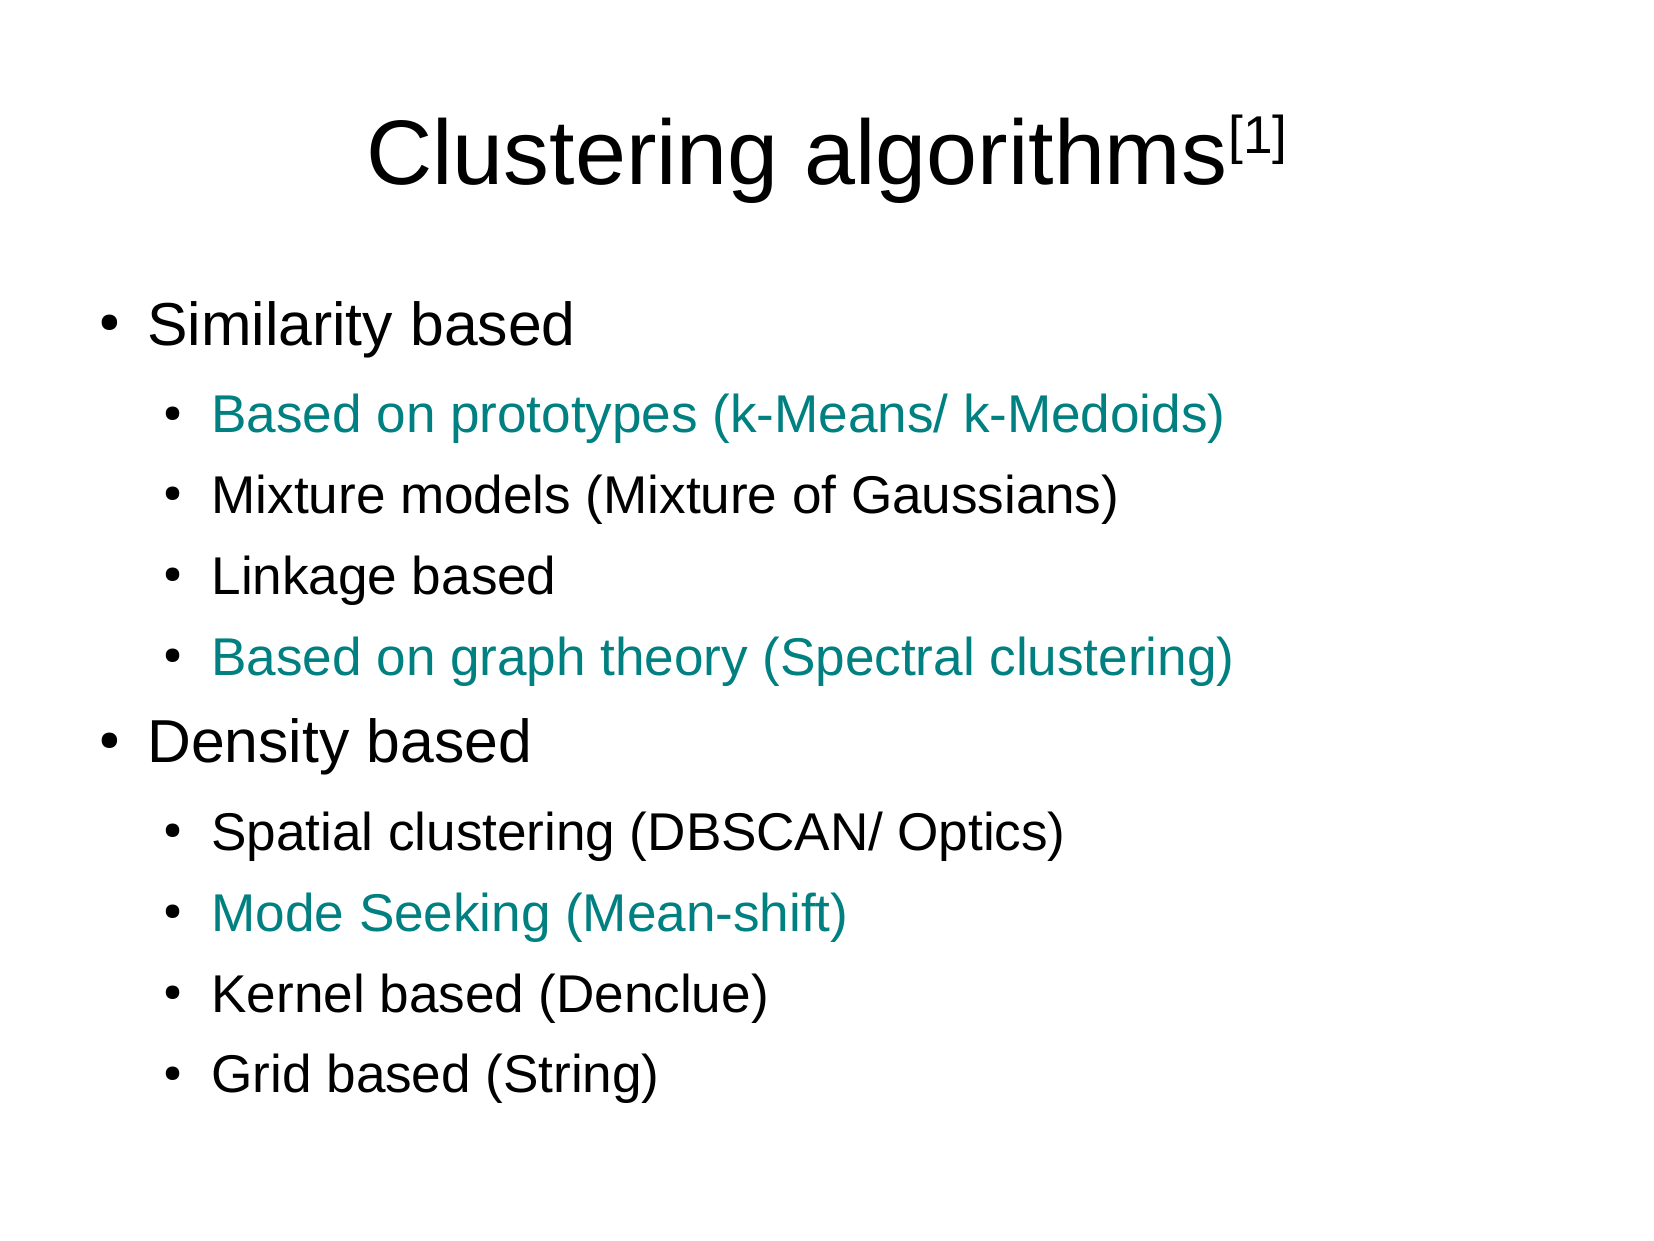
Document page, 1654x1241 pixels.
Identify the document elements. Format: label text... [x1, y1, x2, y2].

list Similarity based Based on prototypes (k-Means/ k-Medoids) Mixture models (Mixture of Gaussians) Linkage based Based on graph theory (Spectral clustering) Density based Spatial clustering (DBSCAN/ Optics) Mode Seeking (Mean-shift) Kernel based (Denclue) Grid based (String) [82, 290, 1571, 1109]
title Clustering algorithms[1] [82, 56, 1571, 250]
